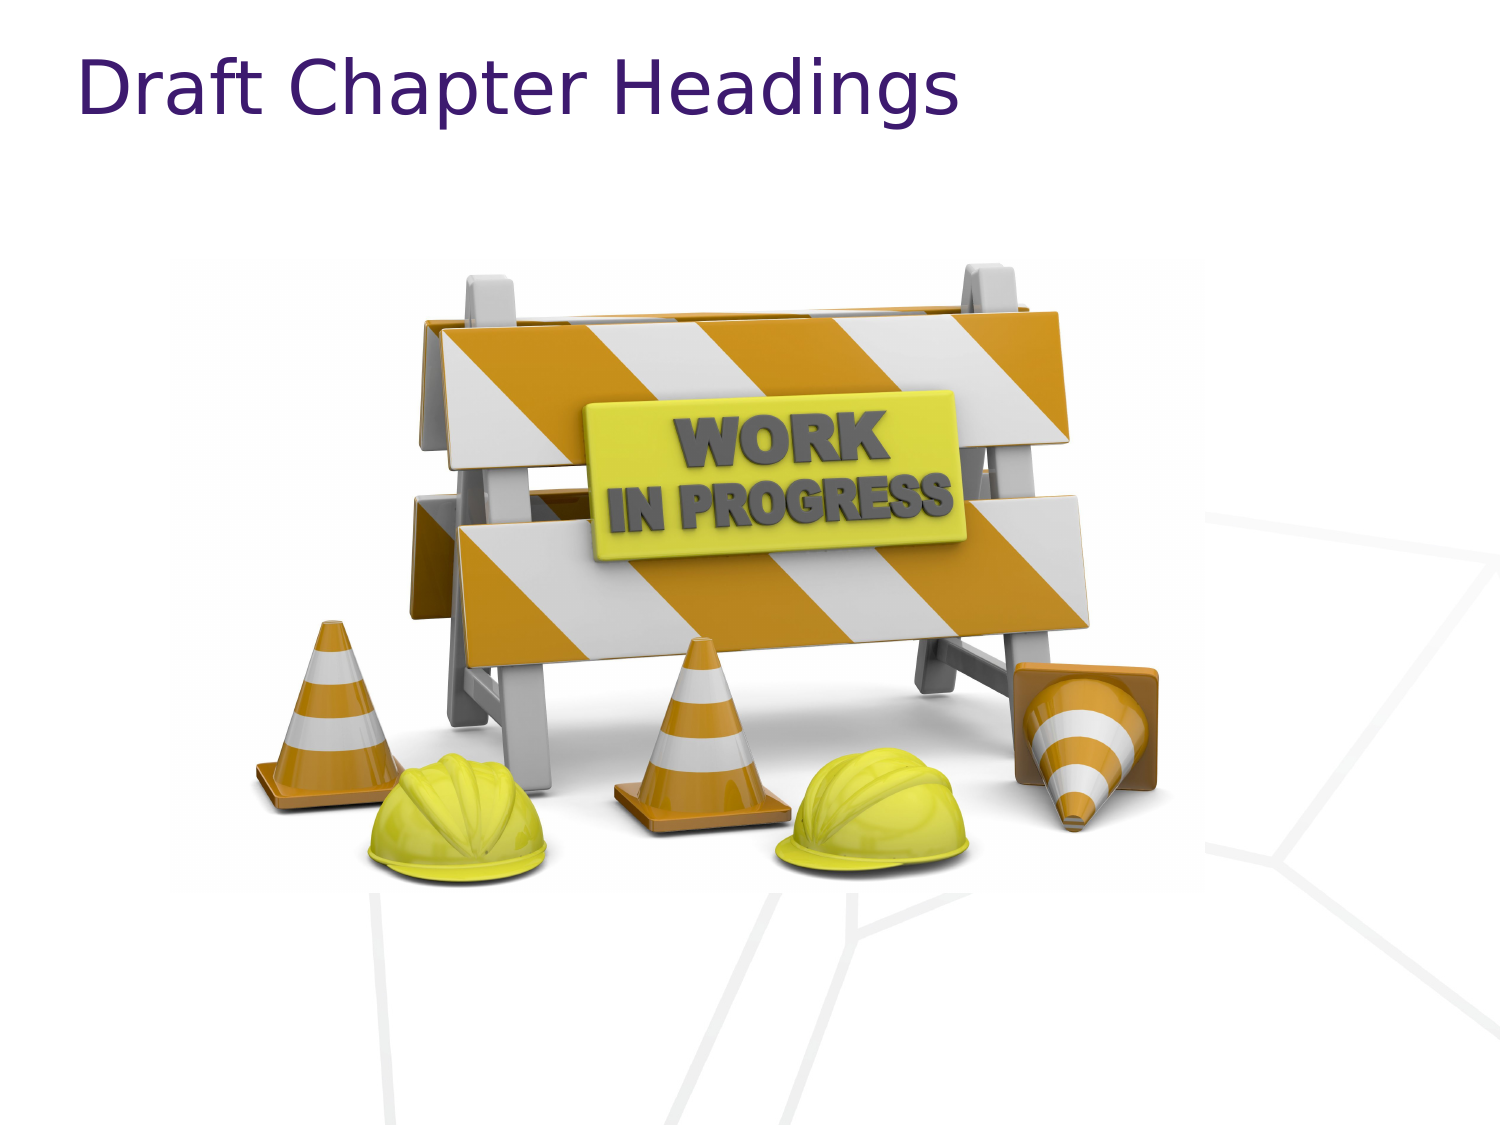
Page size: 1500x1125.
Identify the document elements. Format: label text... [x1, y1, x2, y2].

title Draft Chapter Headings [75, 45, 1424, 133]
picture [0, 0, 1500, 1125]
